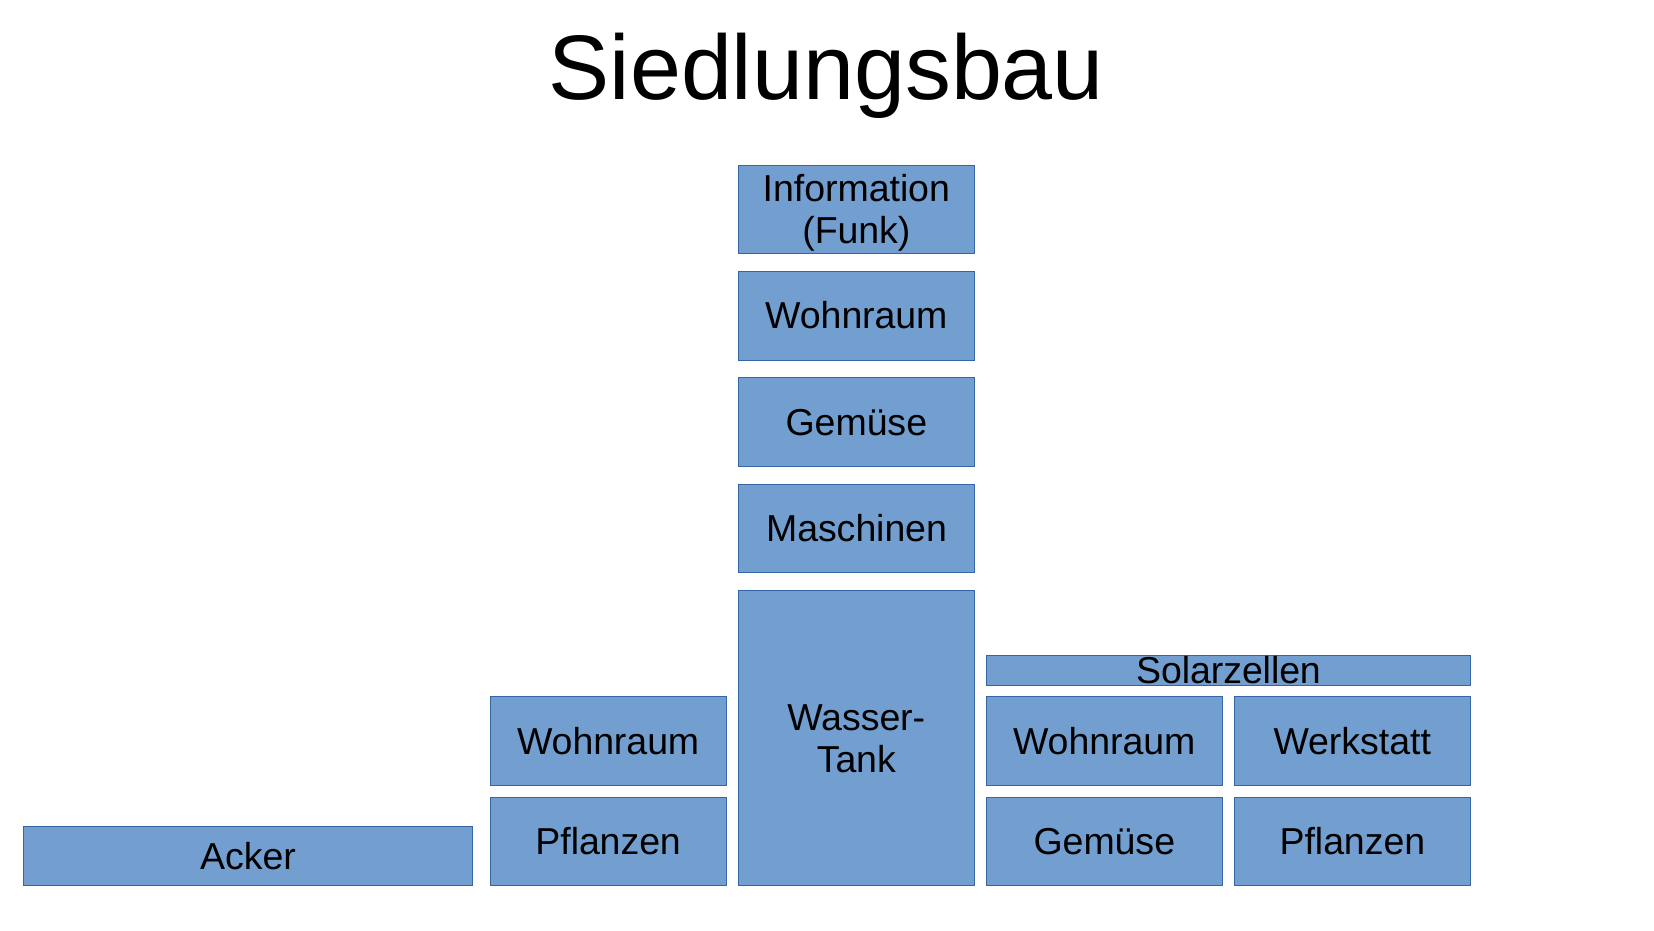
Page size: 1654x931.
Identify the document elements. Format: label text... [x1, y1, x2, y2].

text_box Wasser- Tank [738, 590, 975, 886]
text_box Wohnraum [738, 271, 975, 361]
text_box Werkstatt [1234, 696, 1471, 786]
text_box Pflanzen [490, 797, 727, 886]
text_box Maschinen [738, 484, 975, 573]
title Siedlungsbau [82, 0, 1571, 146]
text_box Information (Funk) [738, 165, 975, 254]
text_box Wohnraum [986, 696, 1223, 786]
text_box Pflanzen [1234, 797, 1471, 886]
text_box Acker [23, 826, 473, 886]
text_box Gemüse [738, 377, 975, 467]
text_box Gemüse [986, 797, 1223, 886]
text_box Solarzellen [986, 655, 1471, 686]
text_box Wohnraum [490, 696, 727, 786]
